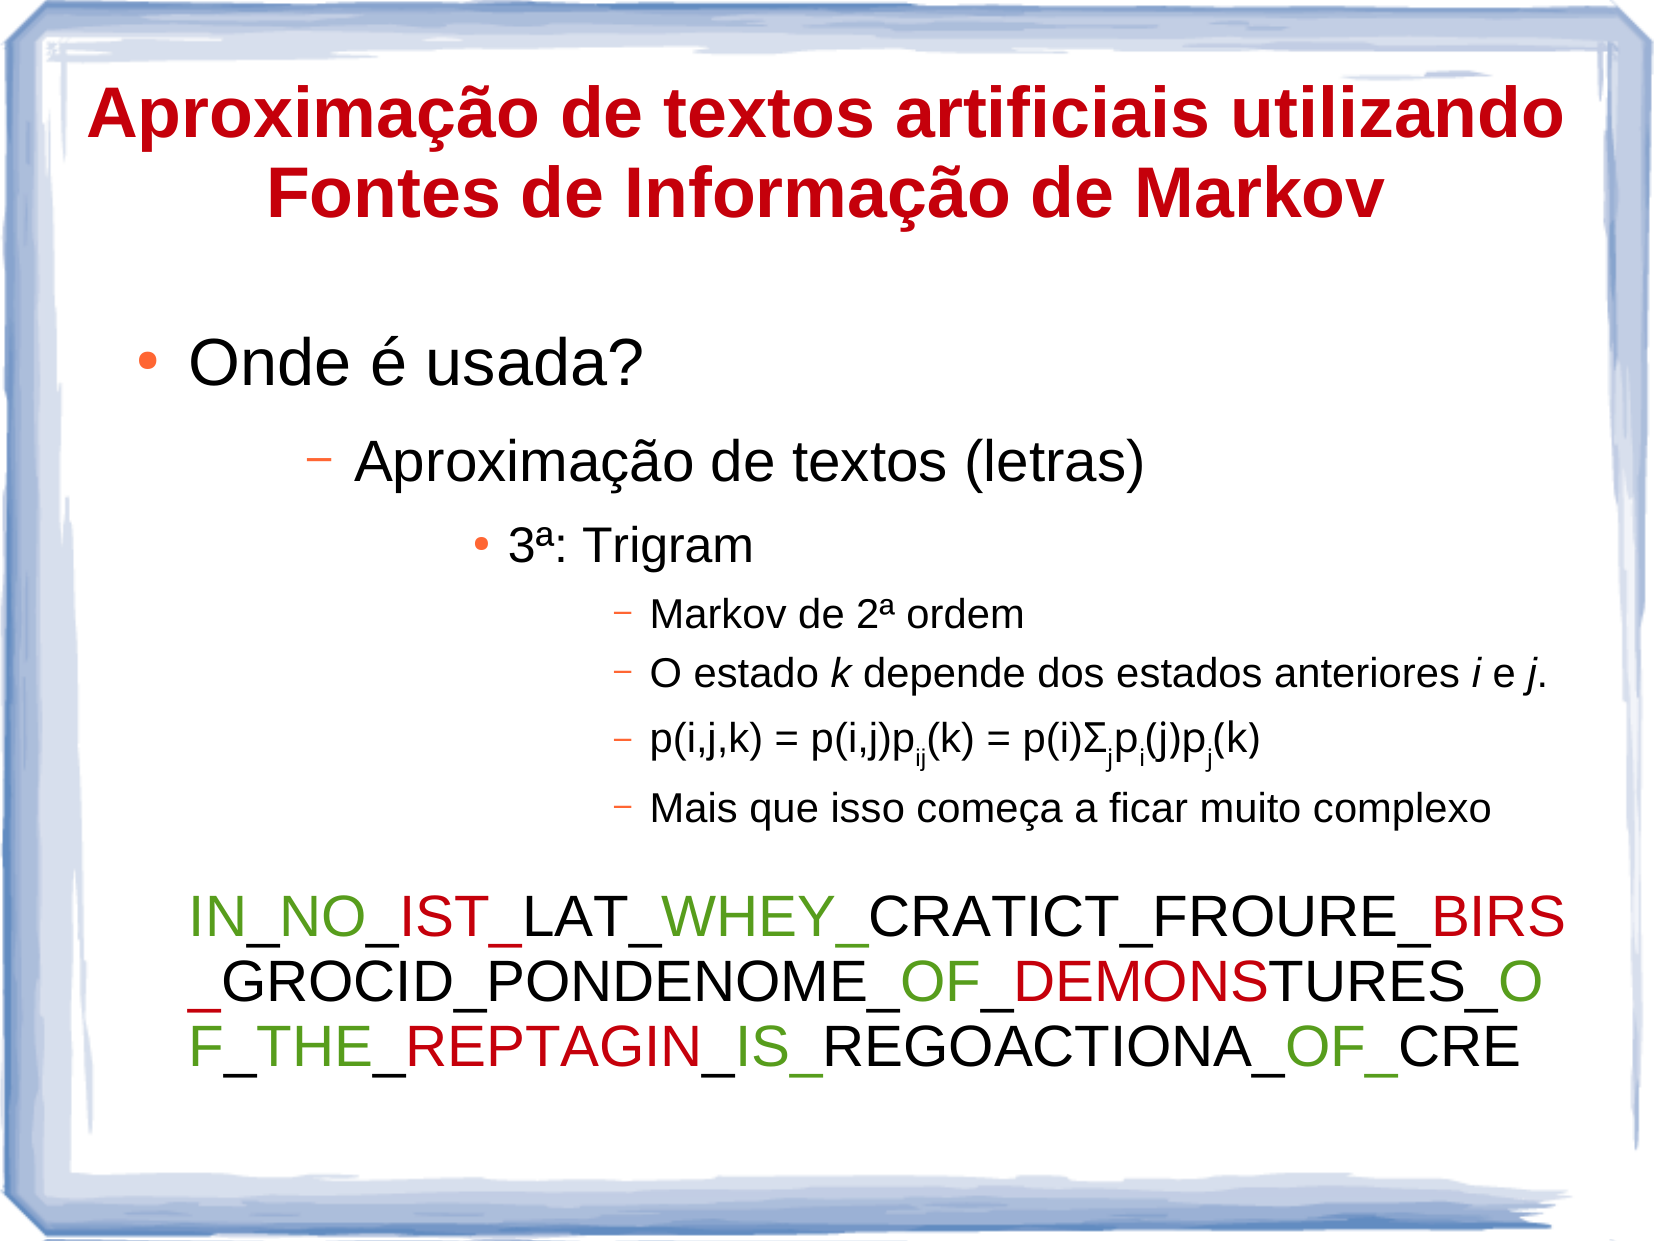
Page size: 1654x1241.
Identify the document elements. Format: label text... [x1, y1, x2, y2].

list IN_NO_IST_LAT_WHEY_CRATICT_FROURE_BIRS_GROCID_PONDENOME_OF_DEMONSTURES_OF_THE_REPTAGIN_IS_REGOACTIONA_OF_CRE [118, 883, 1571, 1227]
title Aproximação de textos artificiais utilizando Fontes de Informação de Markov [82, 49, 1571, 257]
picture [0, 0, 1654, 1241]
list Onde é usada? Aproximação de textos (letras) 3ª: Trigram Markov de 2ª ordem O estado k depende dos estados anteriores i e j. p(i,j,k) = p(i,j)pij(k) = p(i)Σjpi(j)pj(k) Mais que isso começa a ficar muito complexo [118, 324, 1571, 824]
